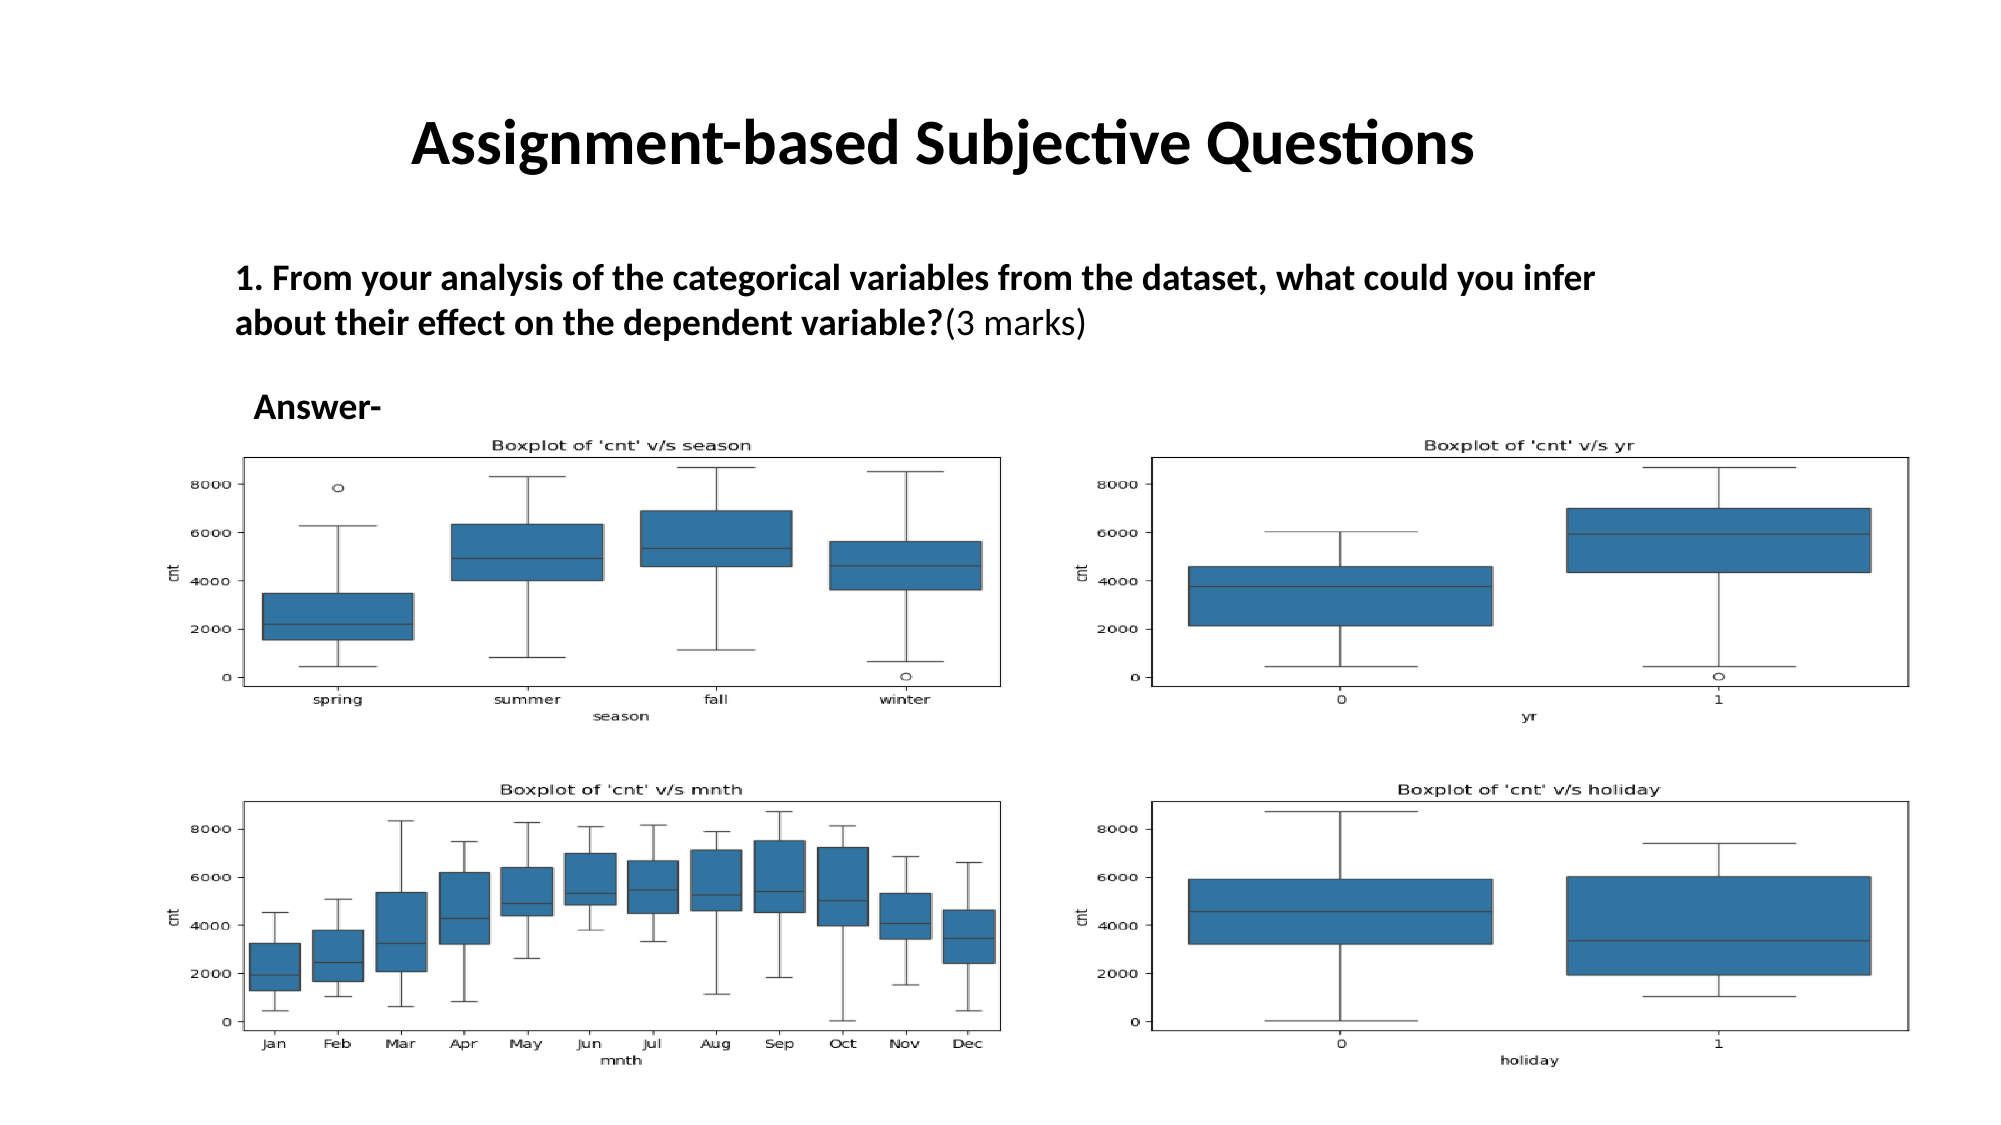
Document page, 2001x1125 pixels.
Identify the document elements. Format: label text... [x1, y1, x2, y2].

title Assignment-based Subjective Questions [238, 100, 1657, 186]
text_box Answer- [238, 374, 492, 435]
picture [130, 432, 1925, 1079]
text_box 1. From your analysis of the categorical variables from the dataset, what could you infer about their effect on the dependent variable?(3 marks) [219, 245, 1657, 352]
